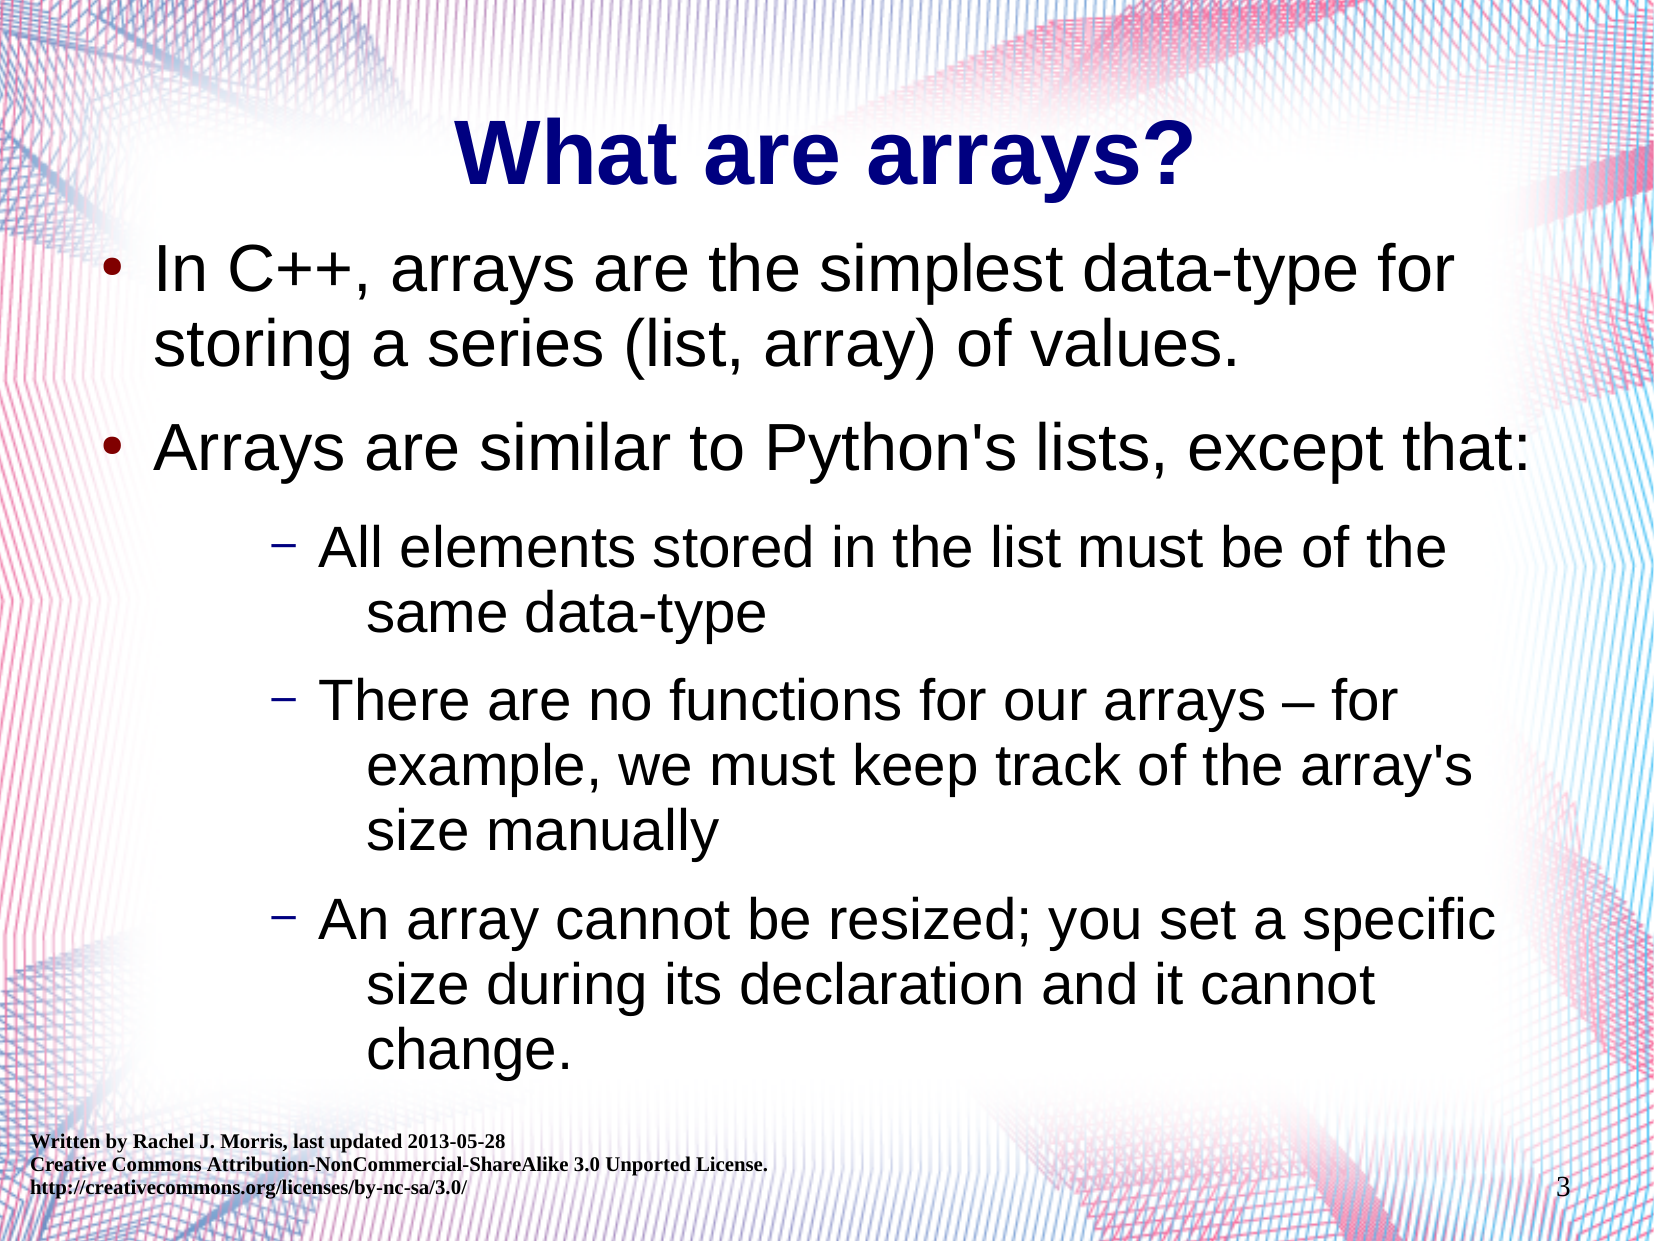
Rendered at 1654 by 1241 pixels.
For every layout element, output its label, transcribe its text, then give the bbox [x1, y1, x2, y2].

picture [0, 0, 1654, 1241]
title What are arrays? [82, 49, 1571, 231]
list In C++, arrays are the simplest data-type for storing a series (list, array) of values. Arrays are similar to Python's lists, except that: All elements stored in the list must be of the same data-type There are no functions for our arrays – for example, we must keep track of the array's size manually An array cannot be resized; you set a specific size during its declaration and it cannot change. [82, 231, 1571, 1082]
